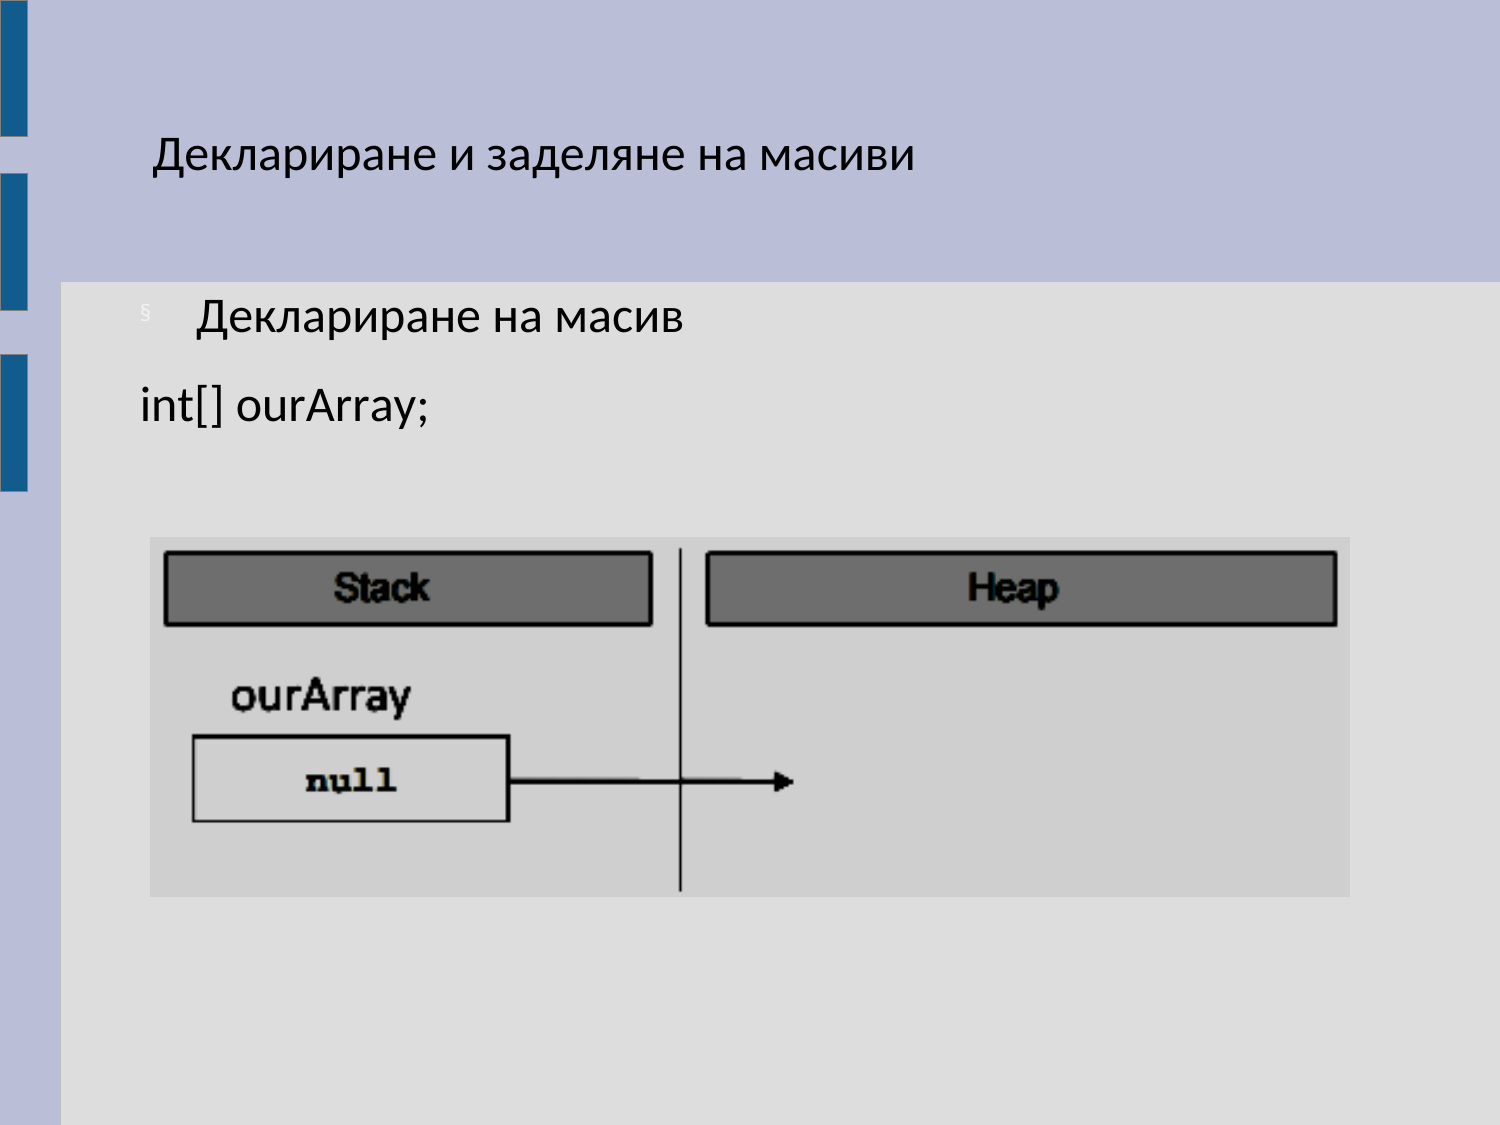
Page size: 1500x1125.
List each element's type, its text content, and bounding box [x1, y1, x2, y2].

title Деклариране и заделяне на масиви [137, 112, 1488, 300]
list Деклариране на масив int[] ourArray; [125, 275, 1375, 1018]
picture [150, 537, 1350, 897]
